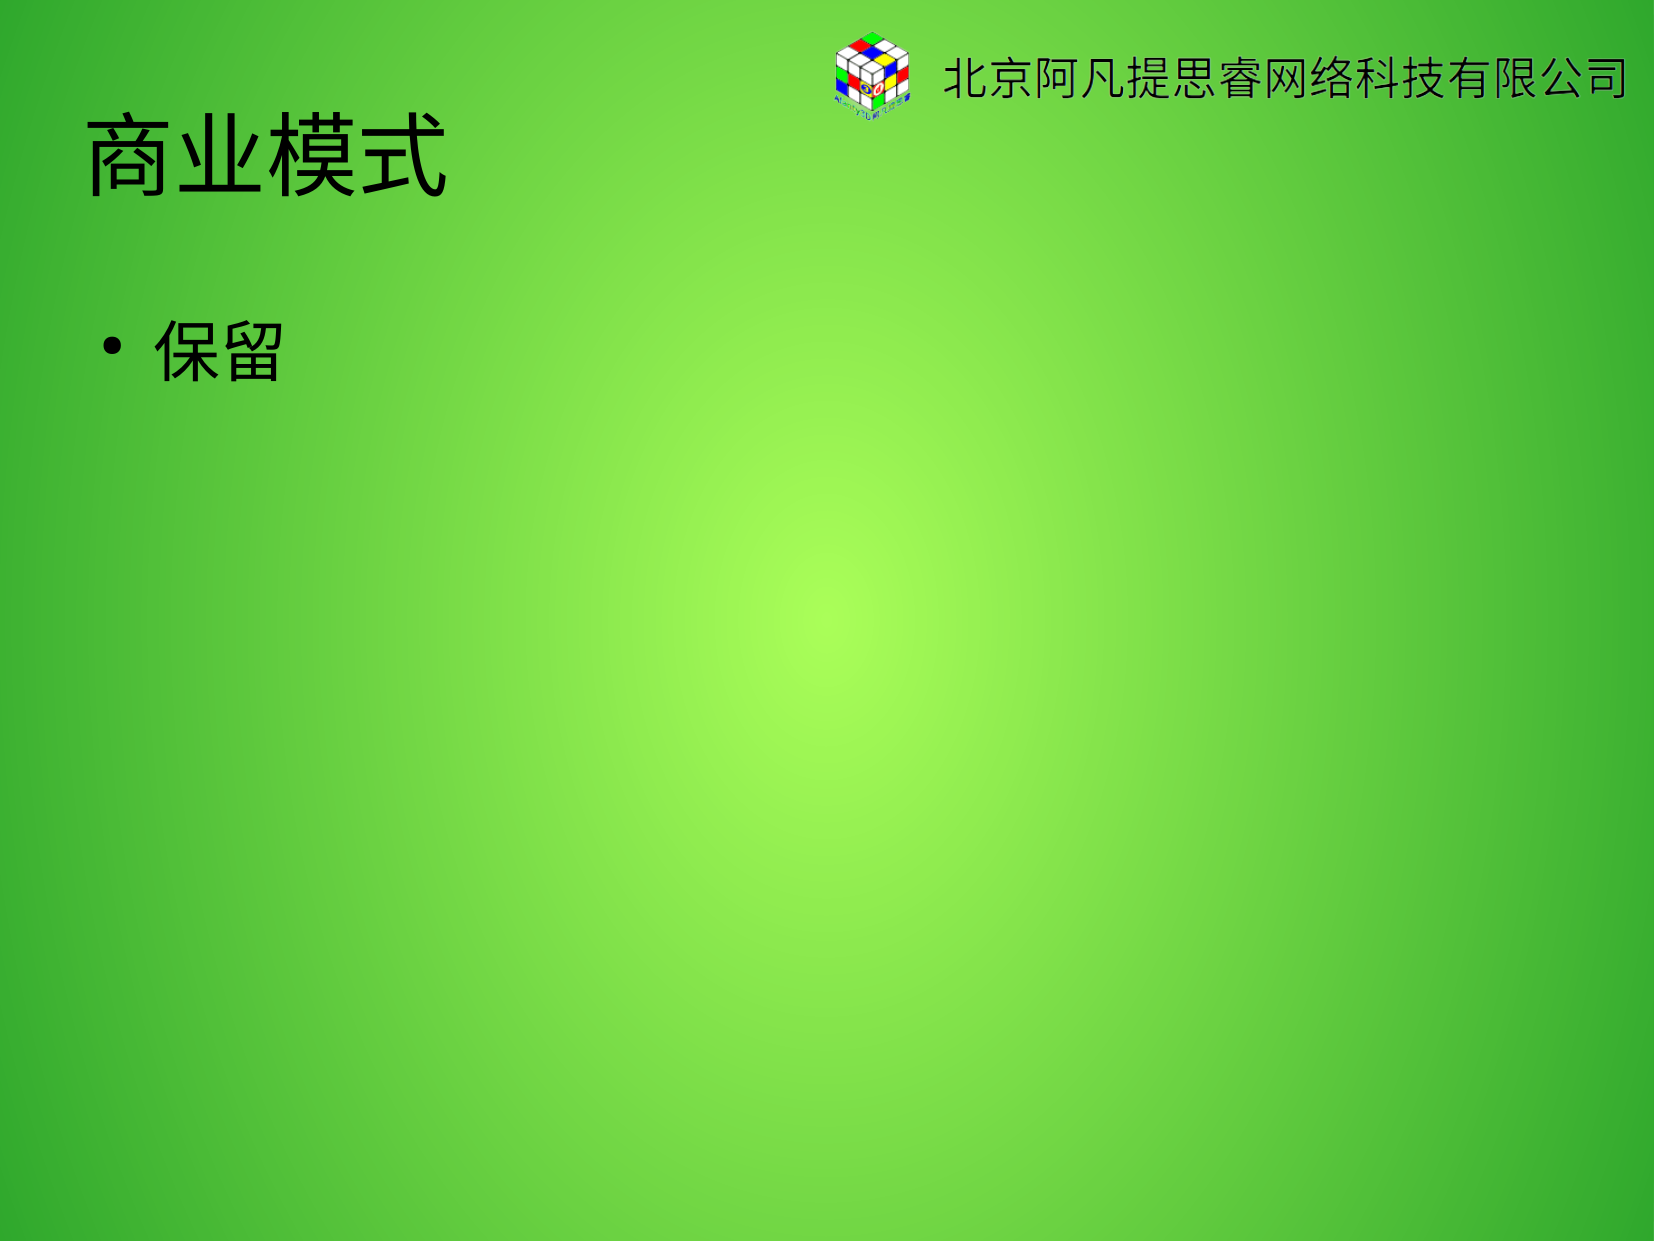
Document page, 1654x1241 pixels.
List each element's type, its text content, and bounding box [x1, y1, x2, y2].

picture [810, 18, 1654, 128]
list 保留 [82, 299, 1571, 1019]
title 商业模式 [82, 47, 1571, 252]
